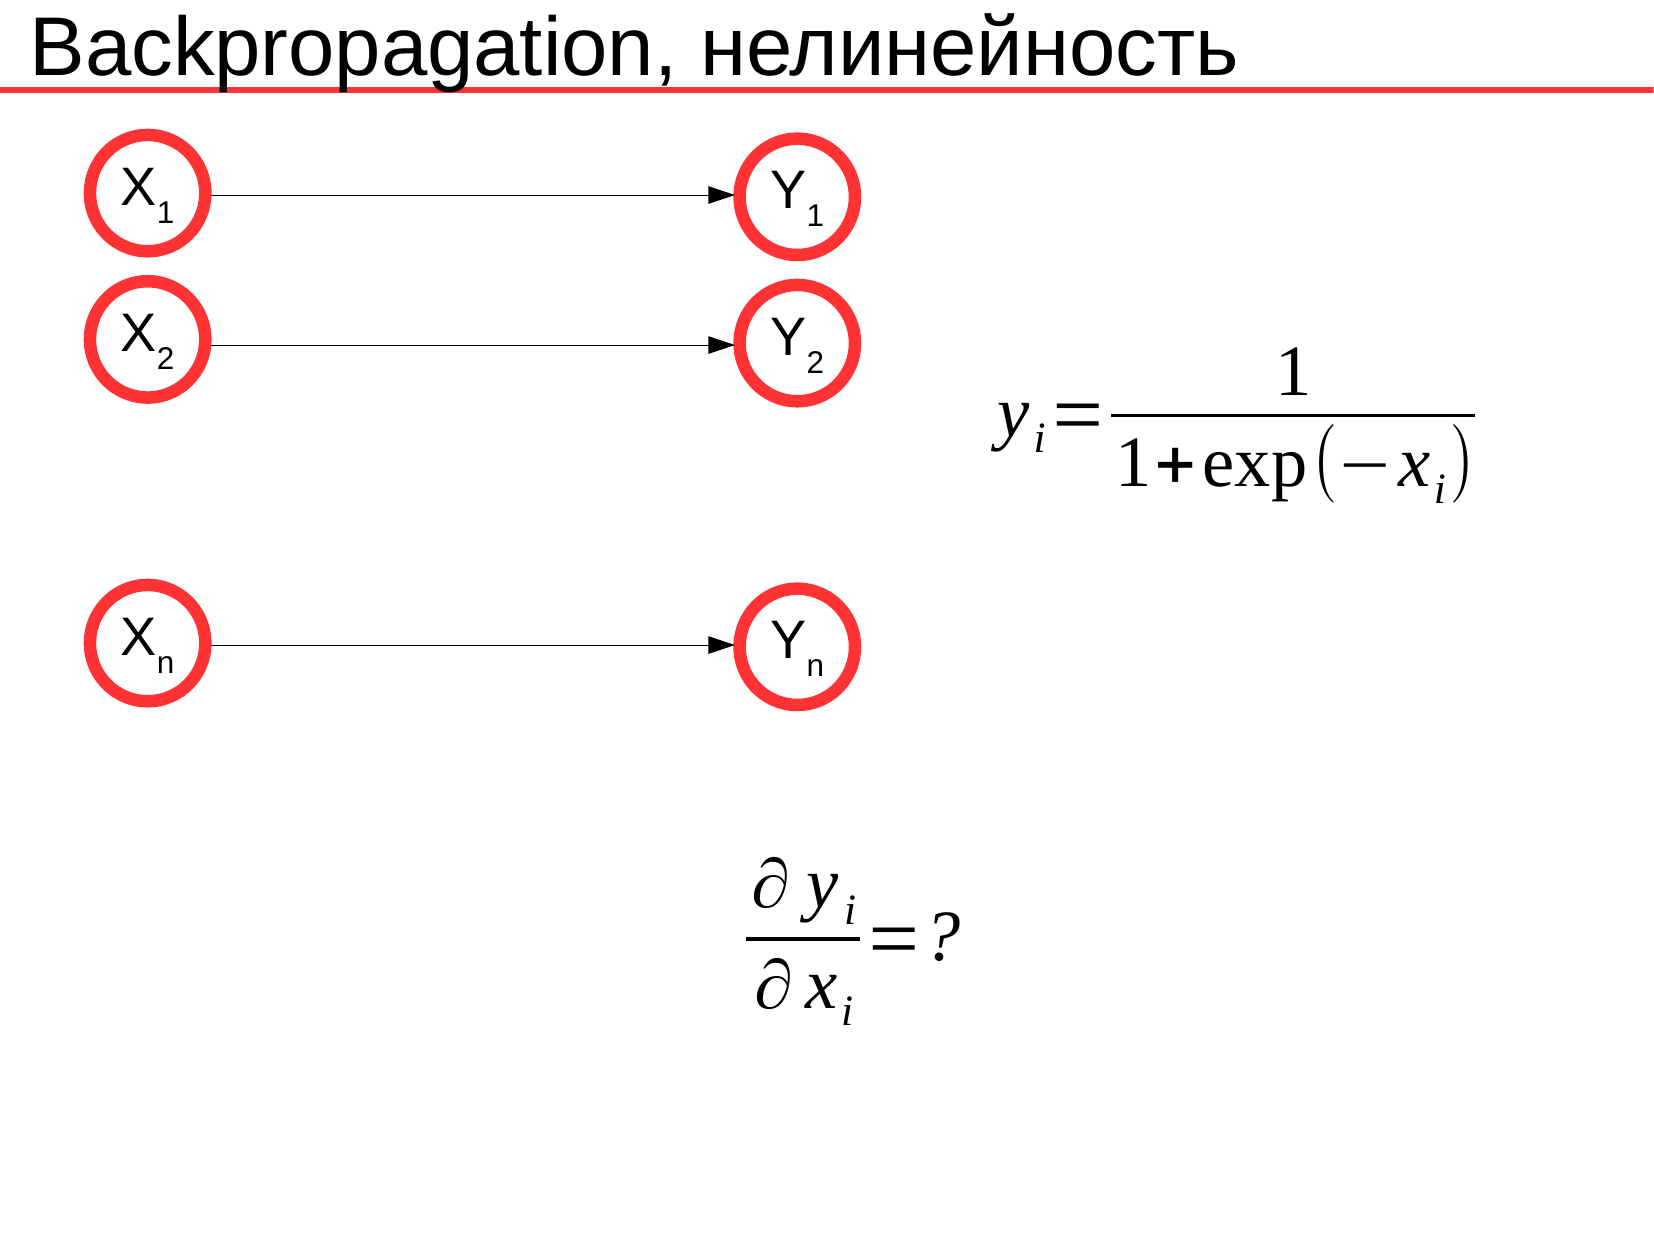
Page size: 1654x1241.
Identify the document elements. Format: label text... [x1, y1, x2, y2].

chart [982, 330, 1486, 514]
text_box X2 [89, 281, 206, 398]
title Backpropagation, нелинейность [29, 0, 1518, 94]
chart [737, 842, 970, 1036]
text_box Y1 [739, 138, 856, 256]
text_box X1 [89, 134, 206, 252]
text_box Y2 [739, 284, 856, 402]
text_box Xn [89, 584, 206, 702]
text_box Yn [739, 588, 856, 706]
